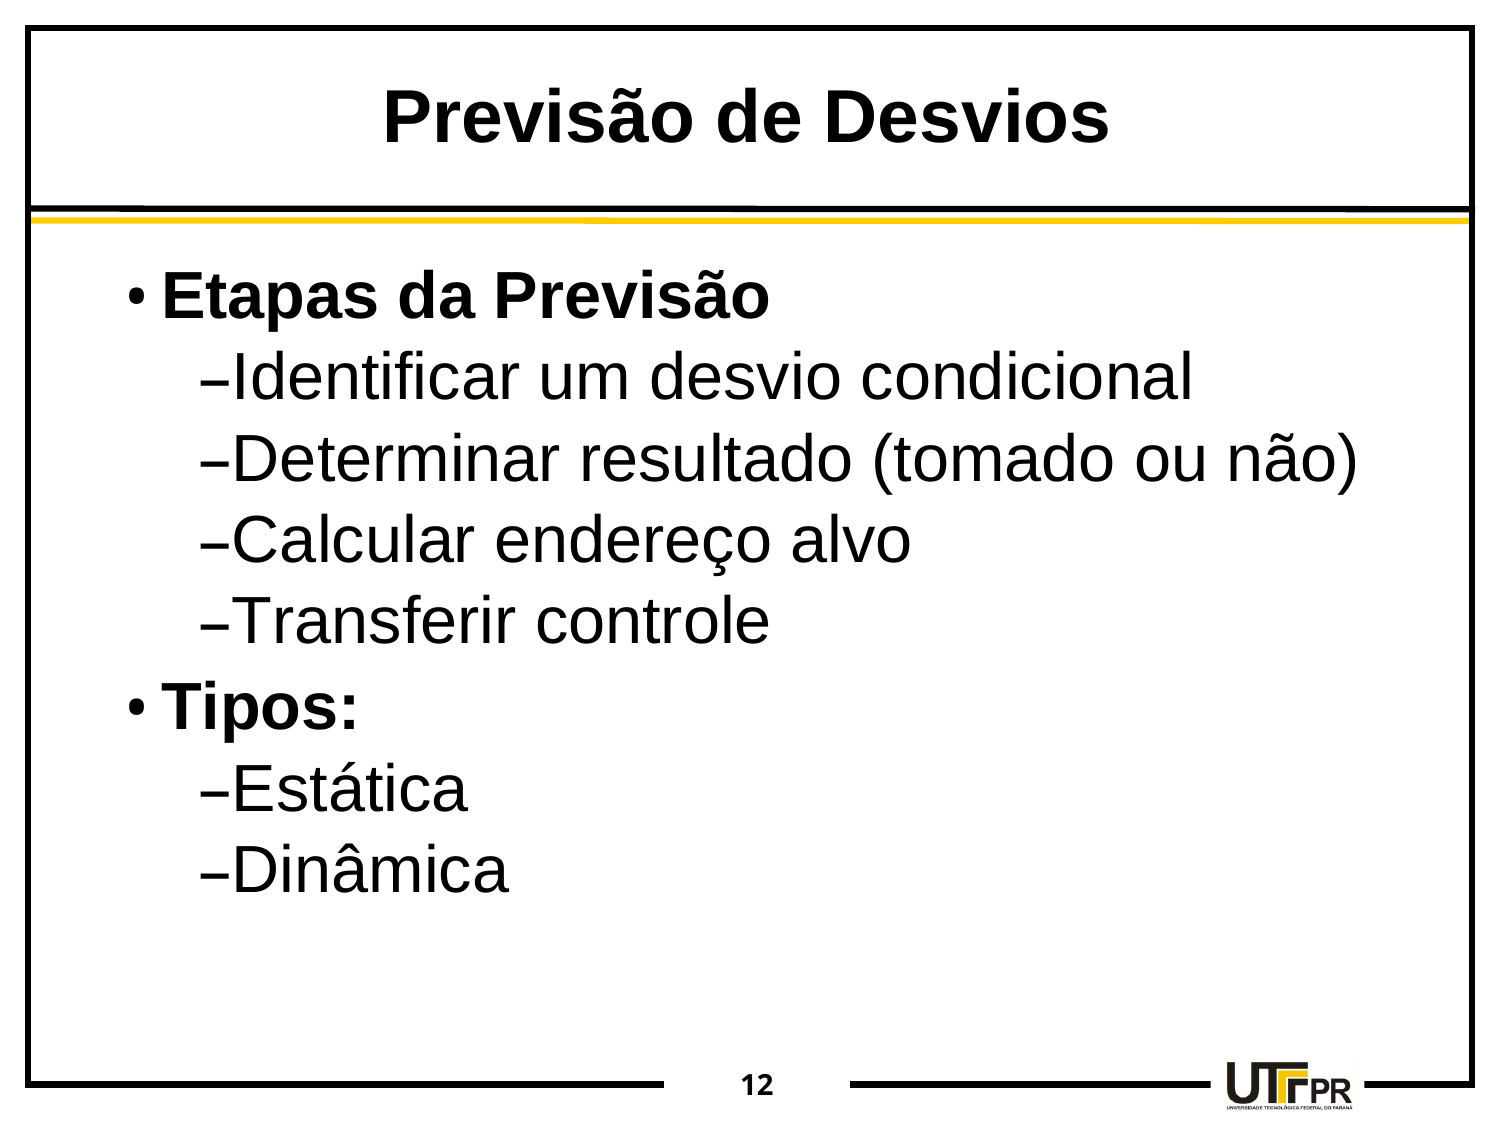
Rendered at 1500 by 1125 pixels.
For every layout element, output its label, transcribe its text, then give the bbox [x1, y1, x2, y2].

list Etapas da Previsão Identificar um desvio condicional Determinar resultado (tomado ou não) Calcular endereço alvo Transferir controle Tipos: Estática Dinâmica [72, 257, 1428, 925]
title Previsão de Desvios [23, 35, 1471, 201]
picture [1226, 1062, 1353, 1110]
